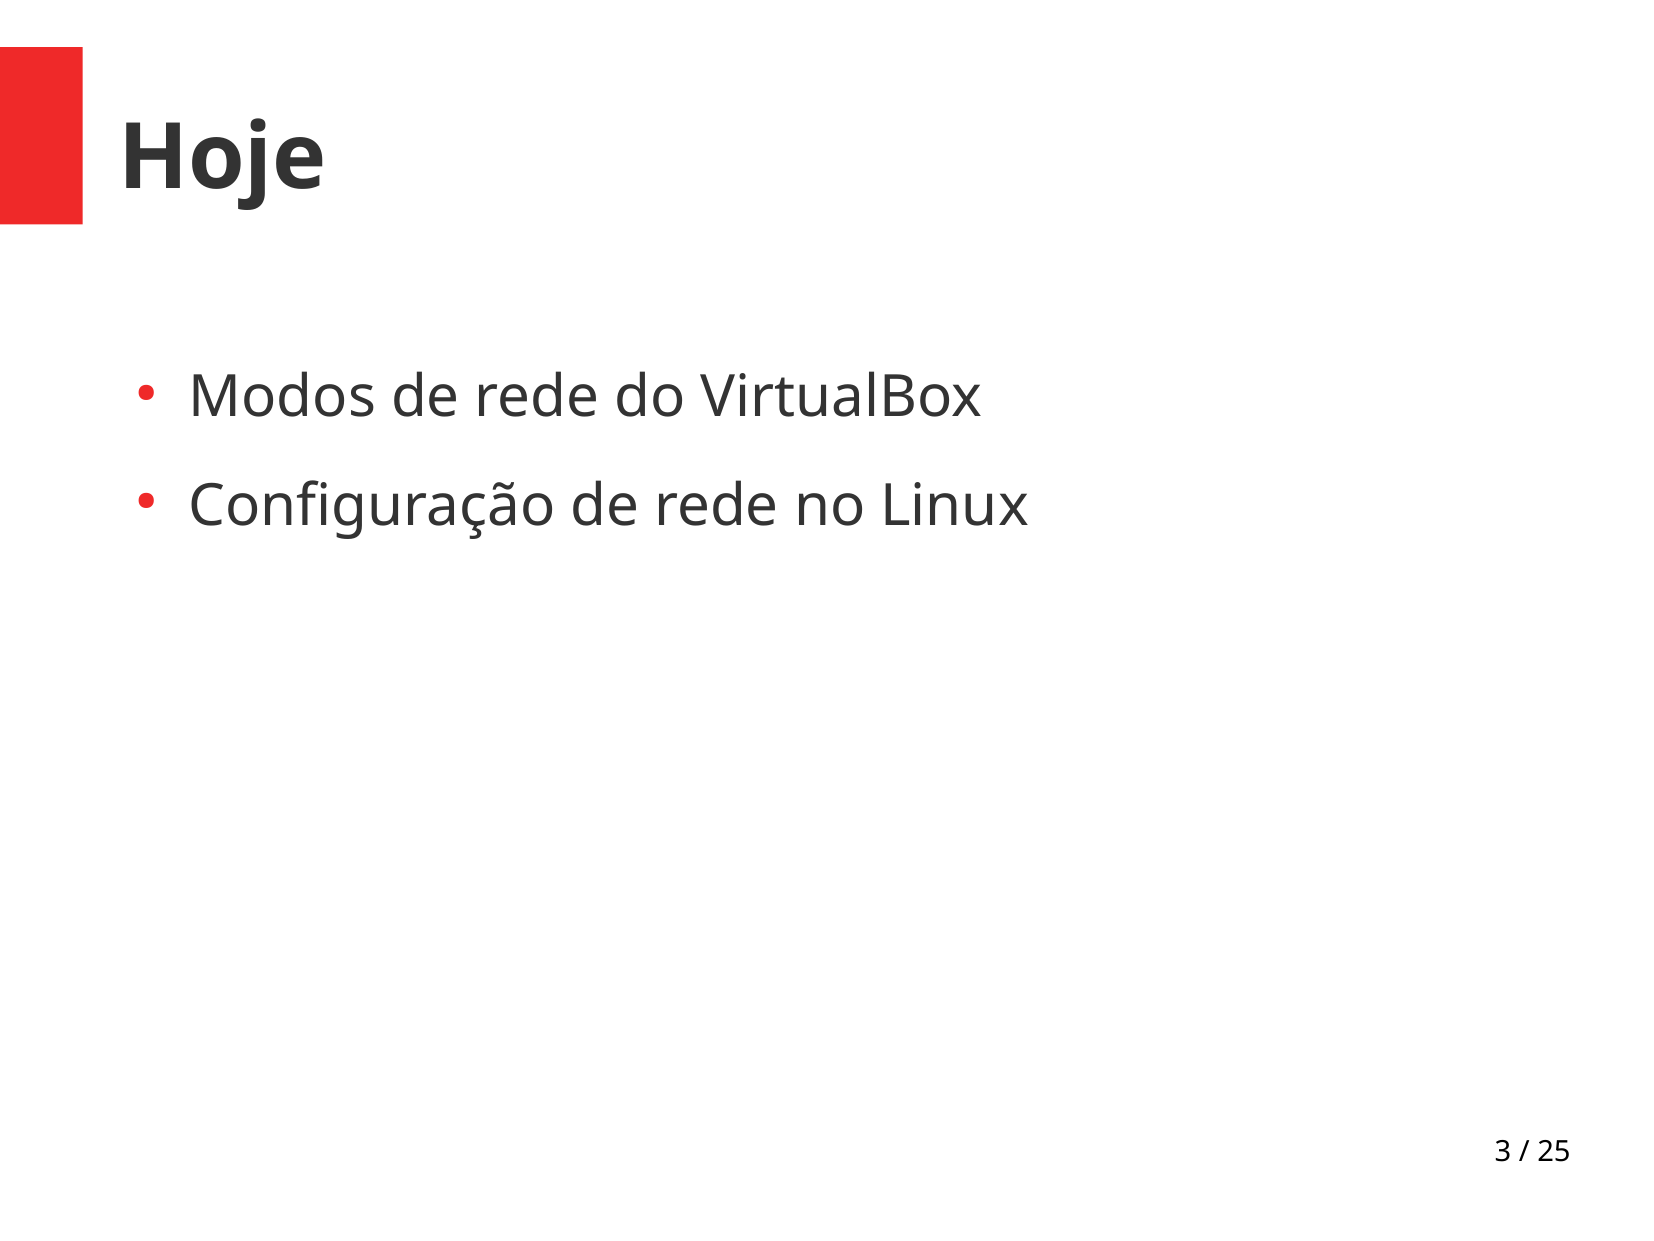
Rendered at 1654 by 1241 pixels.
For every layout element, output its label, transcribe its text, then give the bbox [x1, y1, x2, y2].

title Hoje [118, 49, 1571, 257]
list Modos de rede do VirtualBox Configuração de rede no Linux [118, 354, 1536, 1074]
